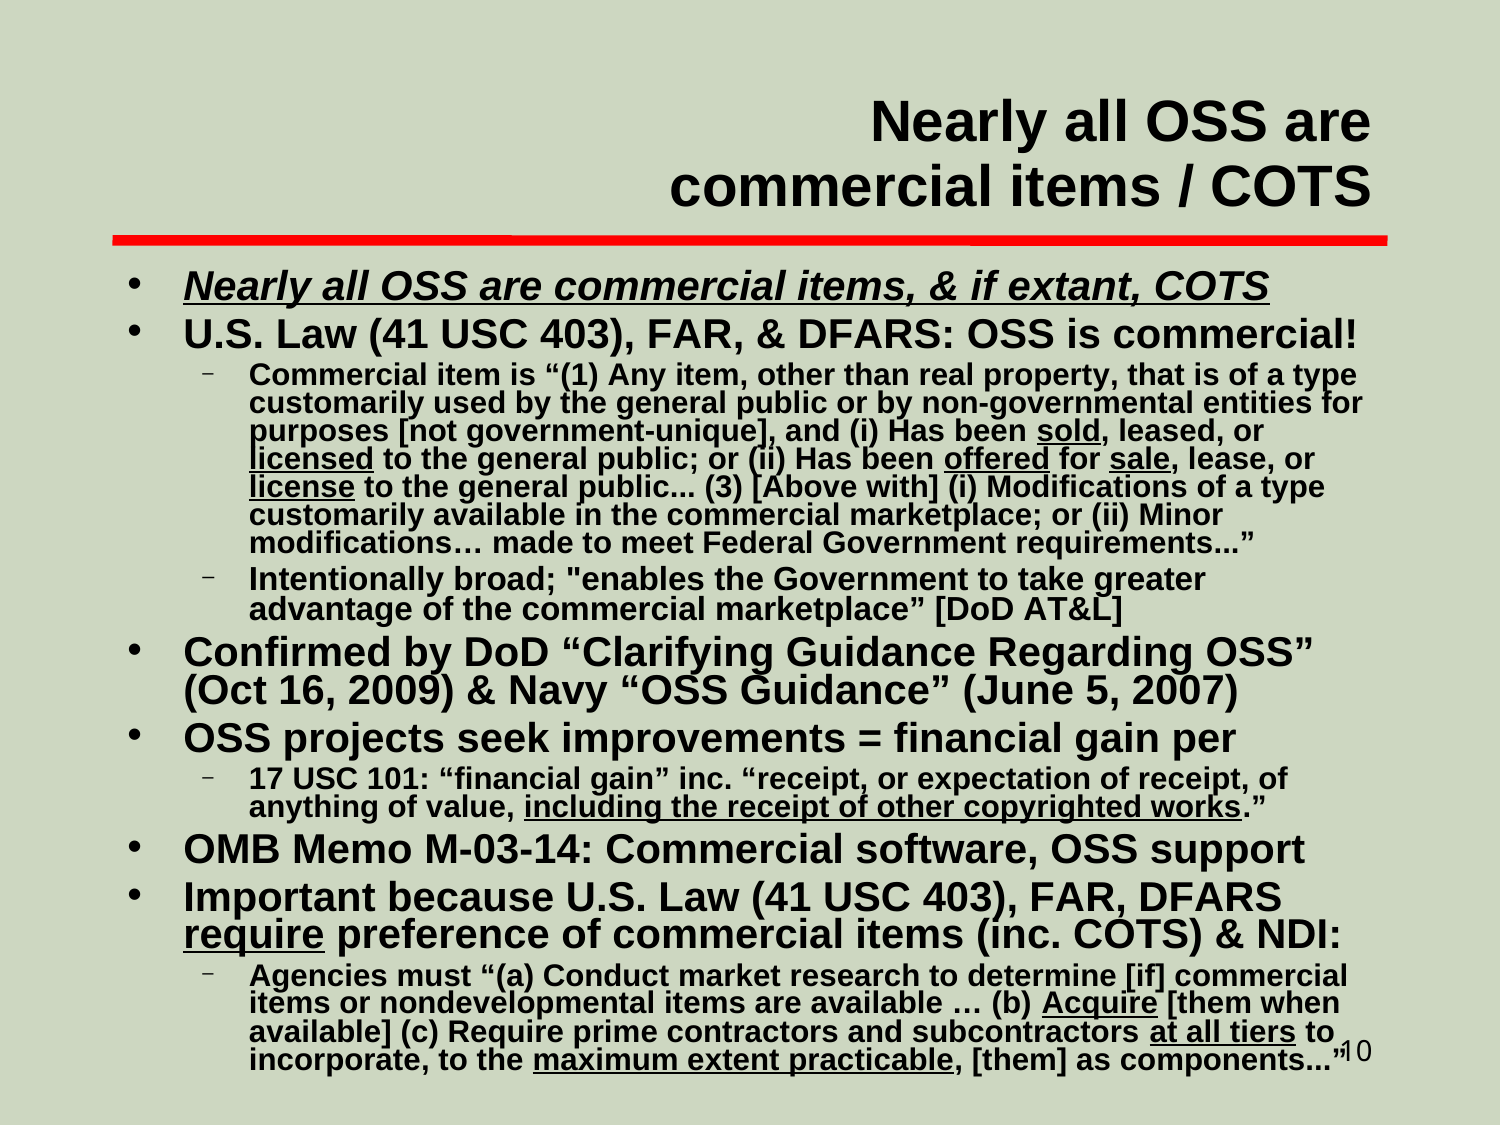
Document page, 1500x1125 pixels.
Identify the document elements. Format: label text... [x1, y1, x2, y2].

list Nearly all OSS are commercial items, & if extant, COTS U.S. Law (41 USC 403), FAR, & DFARS: OSS is commercial! Commercial item is “(1) Any item, other than real property, that is of a type customarily used by the general public or by non-governmental entities for purposes [not government-unique], and (i) Has been sold, leased, or licensed to the general public; or (ii) Has been offered for sale, lease, or license to the general public... (3) [Above with] (i) Modifications of a type customarily available in the commercial marketplace; or (ii) Minor modifications… made to meet Federal Government requirements...” Intentionally broad; "enables the Government to take greater advantage of the commercial marketplace” [DoD AT&L] Confirmed by DoD “Clarifying Guidance Regarding OSS” (Oct 16, 2009) & Navy “OSS Guidance” (June 5, 2007) OSS projects seek improvements = financial gain per 17 USC 101: “financial gain” inc. “receipt, or expectation of receipt, of anything of value, including the receipt of other copyrighted works.” OMB Memo M-03-14: Commercial software, OSS support Important because U.S. Law (41 USC 403), FAR, DFARS require preference of commercial items (inc. COTS) & NDI: Agencies must “(a) Conduct market research to determine [if] commercial items or nondevelopmental items are available … (b) Acquire [them when available] (c) Require prime contractors and subcontractors at all tiers to incorporate, to the maximum extent practicable, [them] as components...” [112, 262, 1388, 1088]
title Nearly all OSS are commercial items / COTS [337, 81, 1388, 228]
